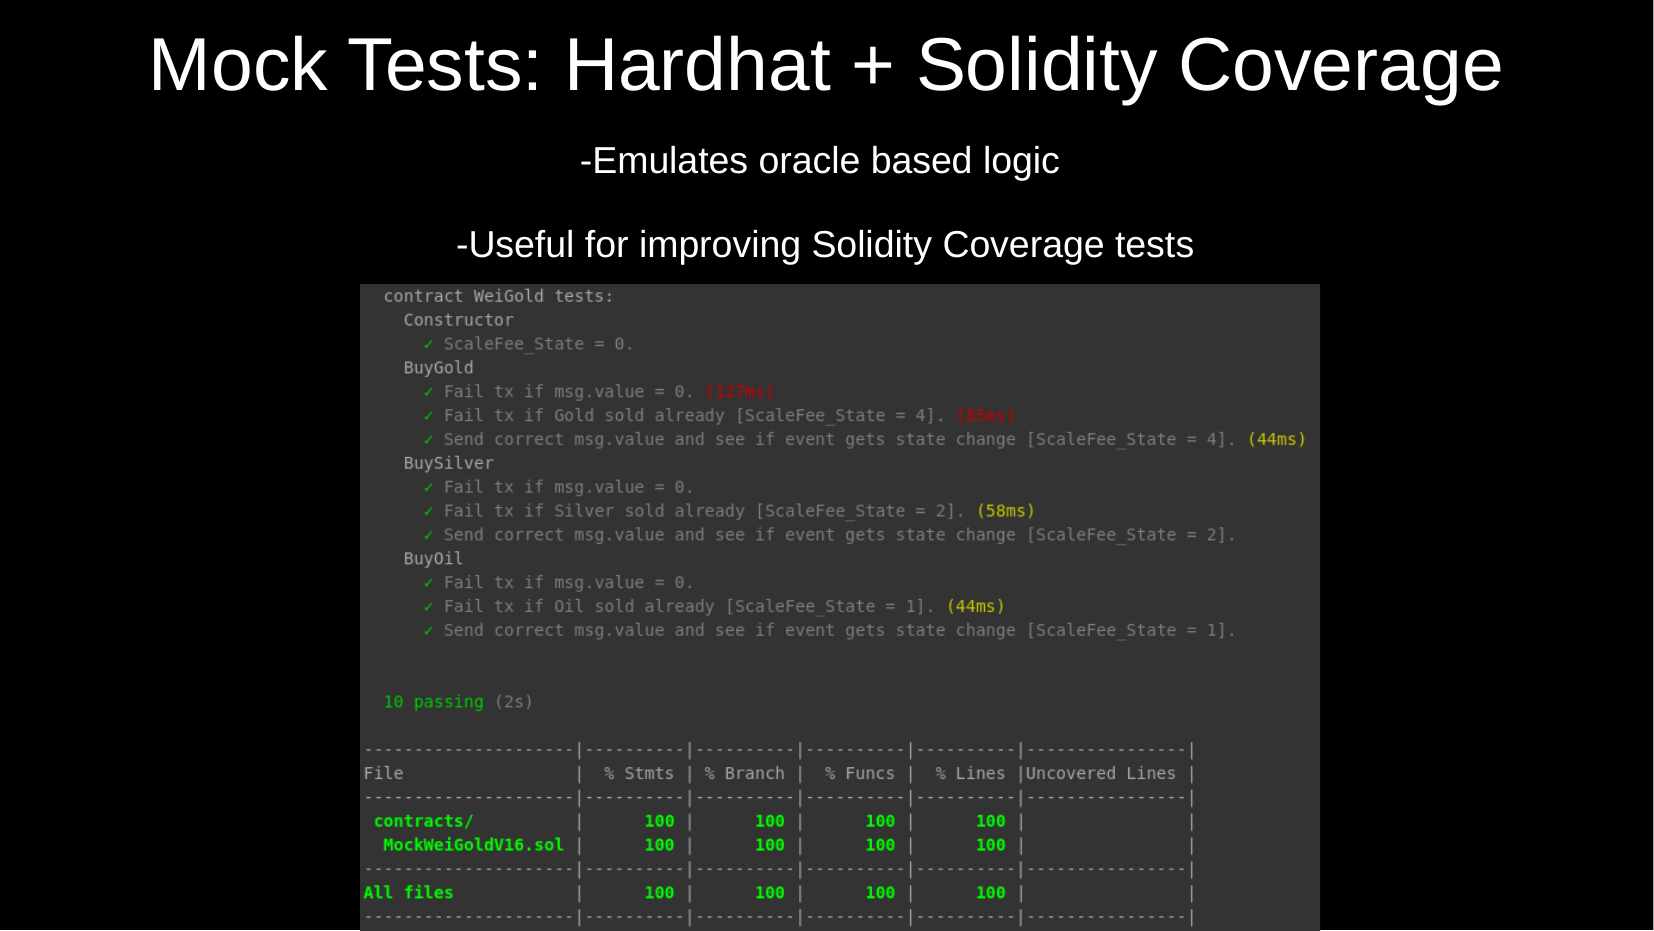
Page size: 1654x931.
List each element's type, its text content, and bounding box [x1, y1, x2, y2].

text_box Mock Tests: Hardhat + Solidity Coverage [0, 15, 1654, 136]
picture [360, 284, 1321, 931]
text_box -Emulates oracle based logic -Useful for improving Solidity Coverage tests [0, 131, 1653, 441]
